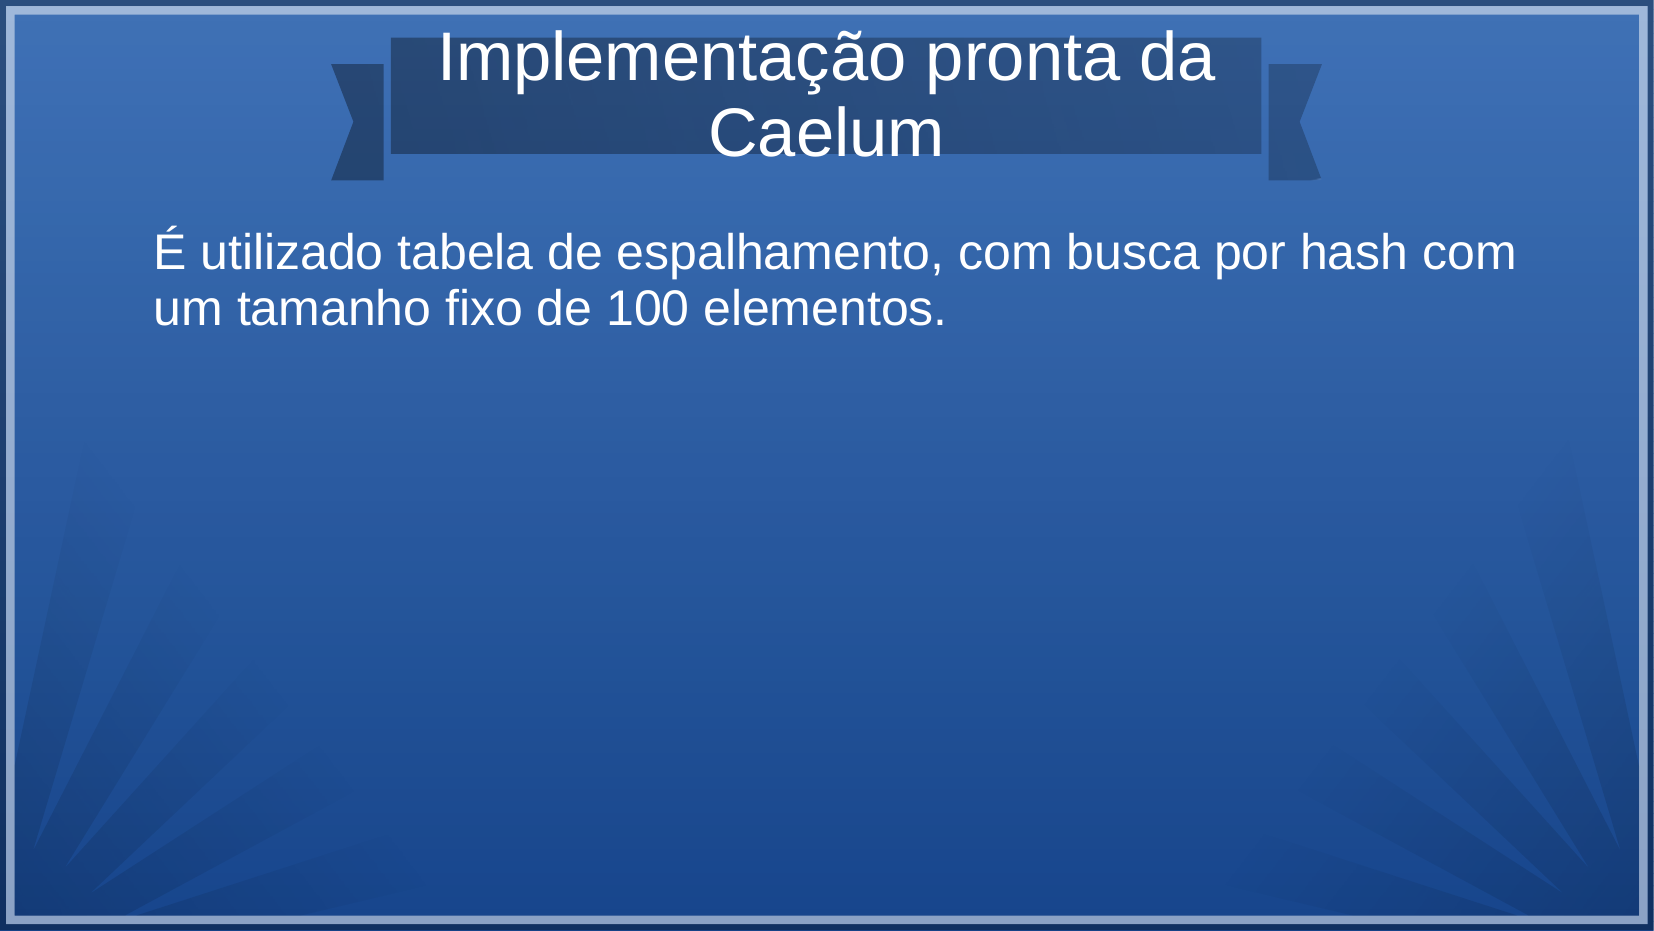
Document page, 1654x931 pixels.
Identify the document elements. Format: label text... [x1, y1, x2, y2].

title Implementação pronta da Caelum [389, 17, 1264, 172]
list É utilizado tabela de espalhamento, com busca por hash com um tamanho fixo de 100 elementos. [82, 224, 1571, 848]
